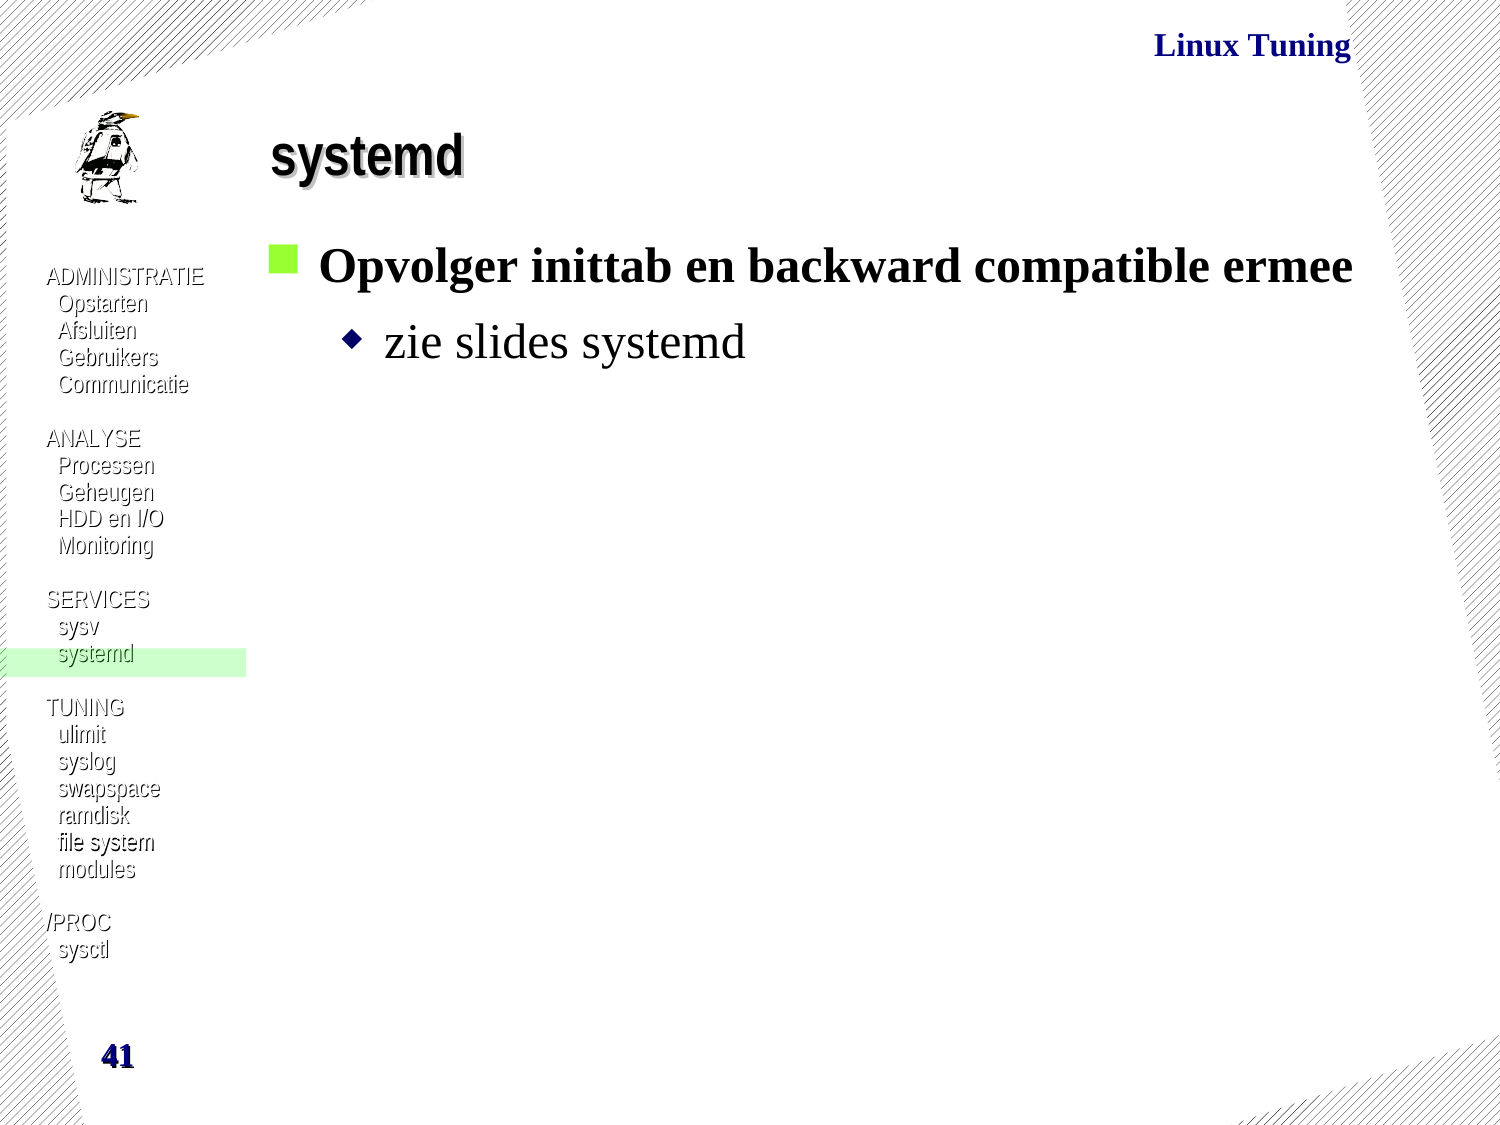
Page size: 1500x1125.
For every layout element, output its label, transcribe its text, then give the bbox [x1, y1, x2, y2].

text_box [0, 648, 247, 678]
list Opvolger inittab en backward compatible ermee zie slides systemd [264, 229, 1486, 961]
title systemd [270, 41, 1500, 250]
picture [57, 105, 143, 206]
